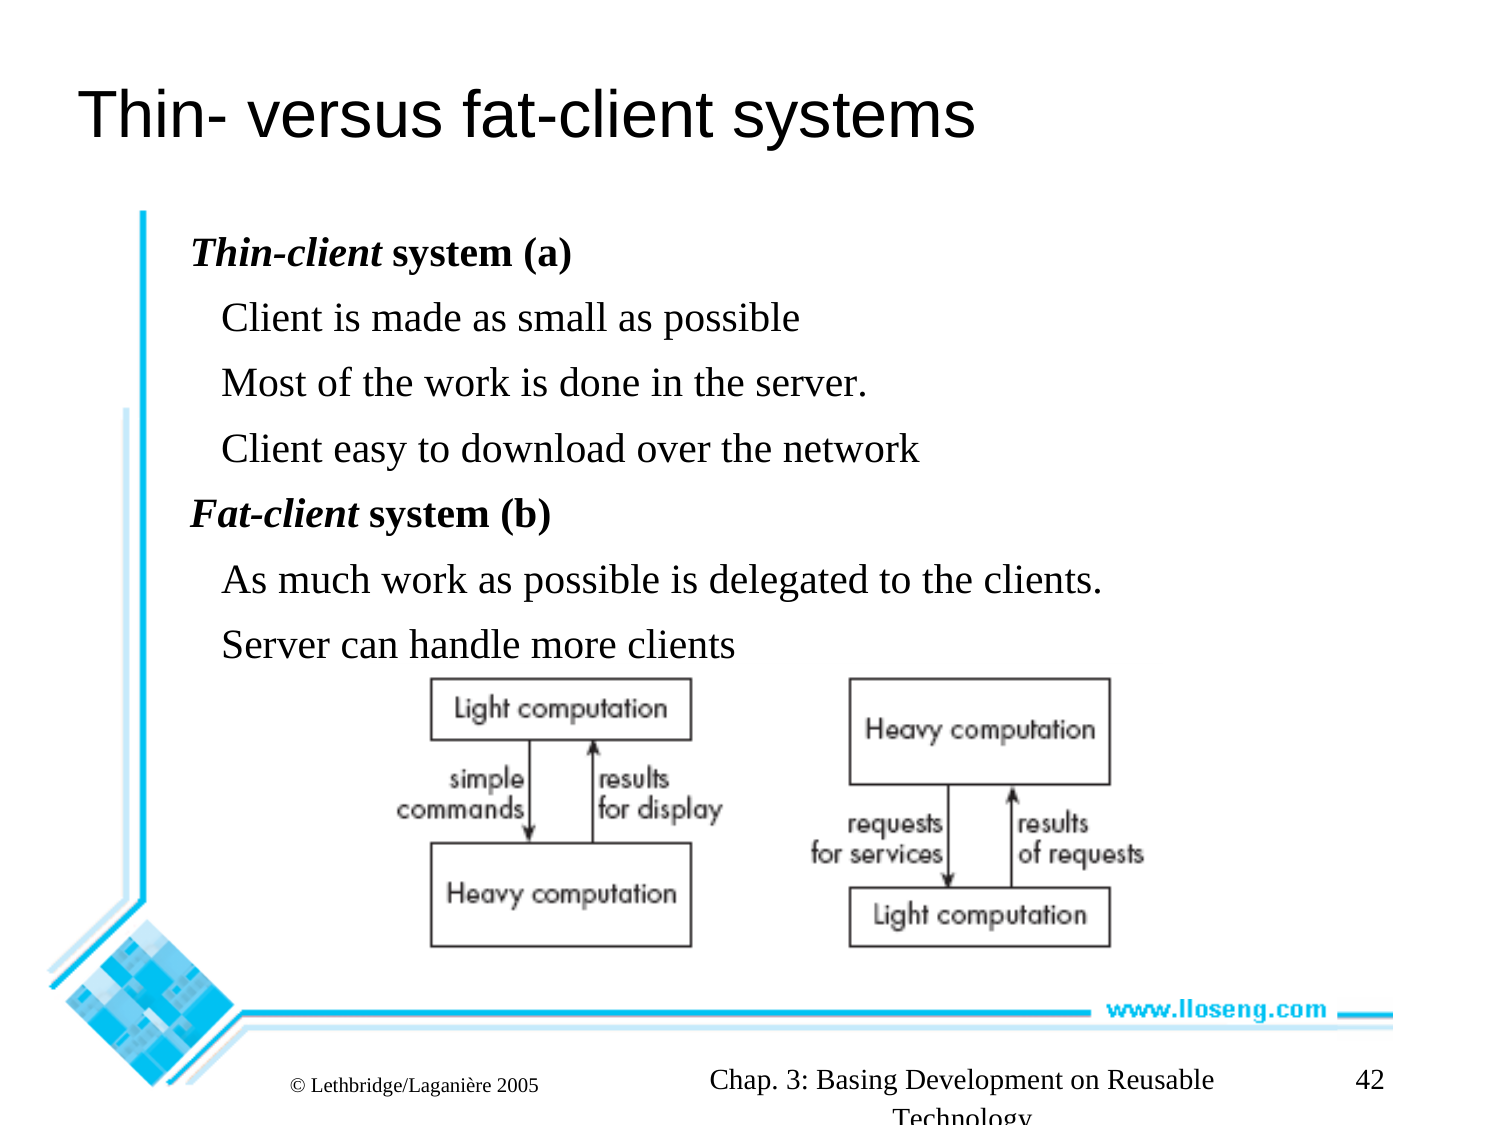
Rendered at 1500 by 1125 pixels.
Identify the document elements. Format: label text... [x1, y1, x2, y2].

title Thin- versus fat-client systems [62, 37, 1413, 188]
text_box 15 [1325, 1050, 1401, 1125]
text_box Chap. 3: Basing Development on Reusable Technology [624, 1050, 1300, 1125]
list Thin-client system (a) Client is made as small as possible Most of the work is done in the server. Client easy to download over the network Fat-client system (b) As much work as possible is delegated to the clients. Server can handle more clients [174, 212, 1401, 1000]
text_box © Lethbridge/Laganière 2005 [275, 1062, 601, 1125]
picture [370, 662, 1163, 967]
picture [35, 199, 1363, 1089]
